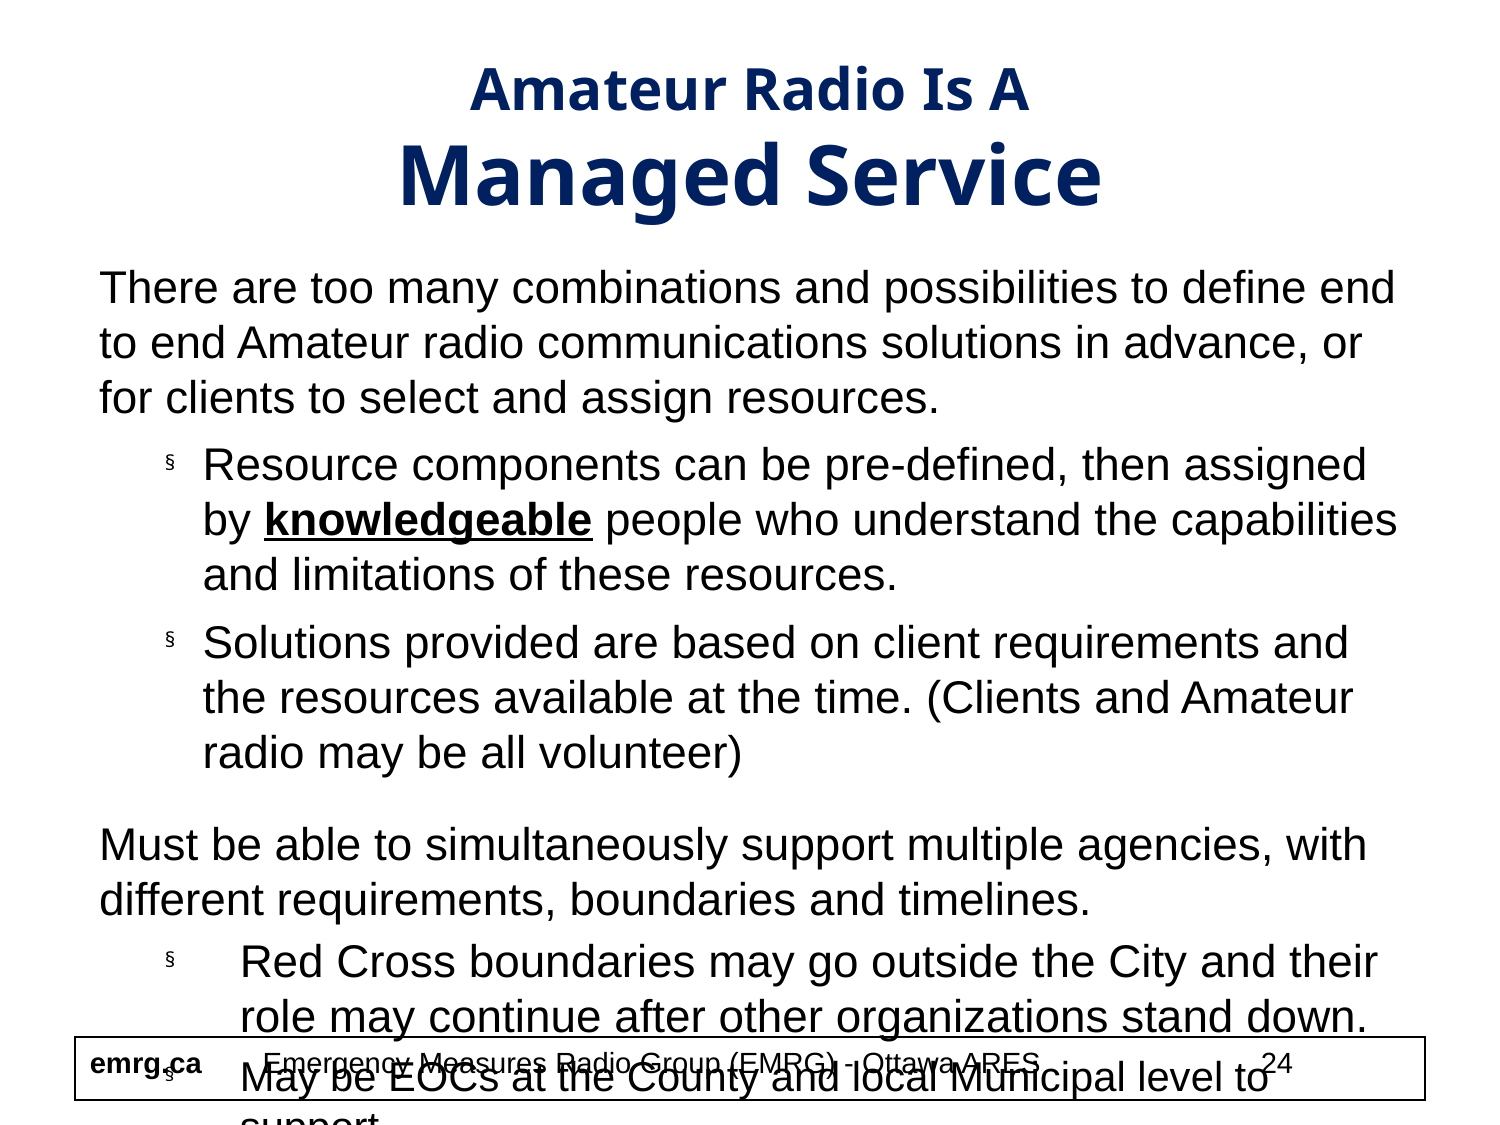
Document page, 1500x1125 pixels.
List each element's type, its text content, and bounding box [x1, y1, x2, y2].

text_box There are too many combinations and possibilities to define end to end Amateur radio communications solutions in advance, or for clients to select and assign resources. Resource components can be pre-defined, then assigned by knowledgeable people who understand the capabilities and limitations of these resources. Solutions provided are based on client requirements and the resources available at the time. (Clients and Amateur radio may be all volunteer) Must be able to simultaneously support multiple agencies, with different requirements, boundaries and timelines. Red Cross boundaries may go outside the City and their role may continue after other organizations stand down. May be EOCs at the County and local Municipal level to support. [74, 249, 1425, 1038]
slide_number <number> [1246, 1038, 1425, 1103]
text_box Amateur Radio Is A Managed Service [74, 45, 1425, 213]
footer Emergency Measures Radio Group (EMRG) - Ottawa ARES [247, 1038, 1238, 1103]
